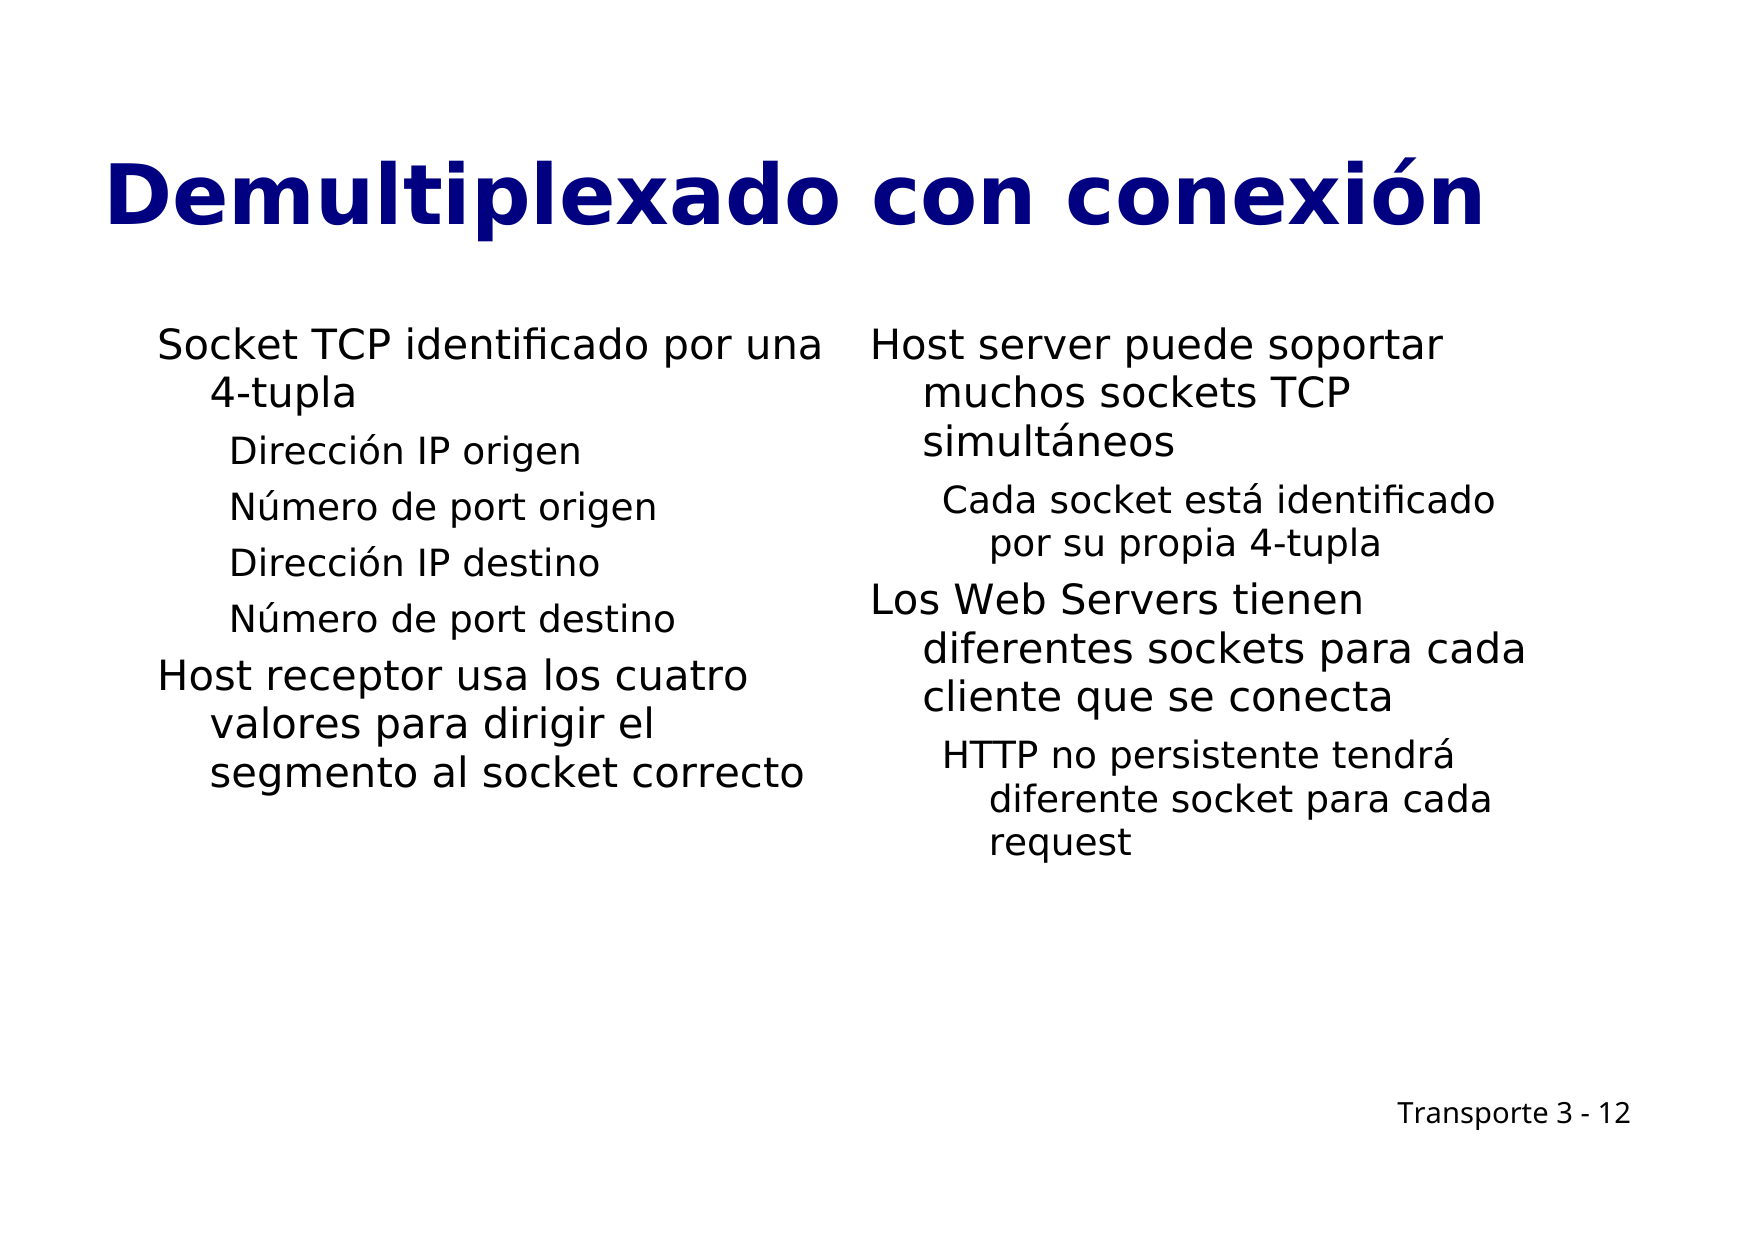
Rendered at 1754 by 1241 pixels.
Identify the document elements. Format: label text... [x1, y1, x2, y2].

title Demultiplexado con conexión [88, 87, 1654, 305]
list Socket TCP identificado por una 4-tupla Dirección IP origen Número de port origen Dirección IP destino Número de port destino Host receptor usa los cuatro valores para dirigir el segmento al socket correcto [154, 320, 833, 798]
list Host server puede soportar muchos sockets TCP simultáneos Cada socket está identificado por su propia 4-tupla Los Web Servers tienen diferentes sockets para cada cliente que se conecta HTTP no persistente tendrá diferente socket para cada request [866, 320, 1546, 865]
